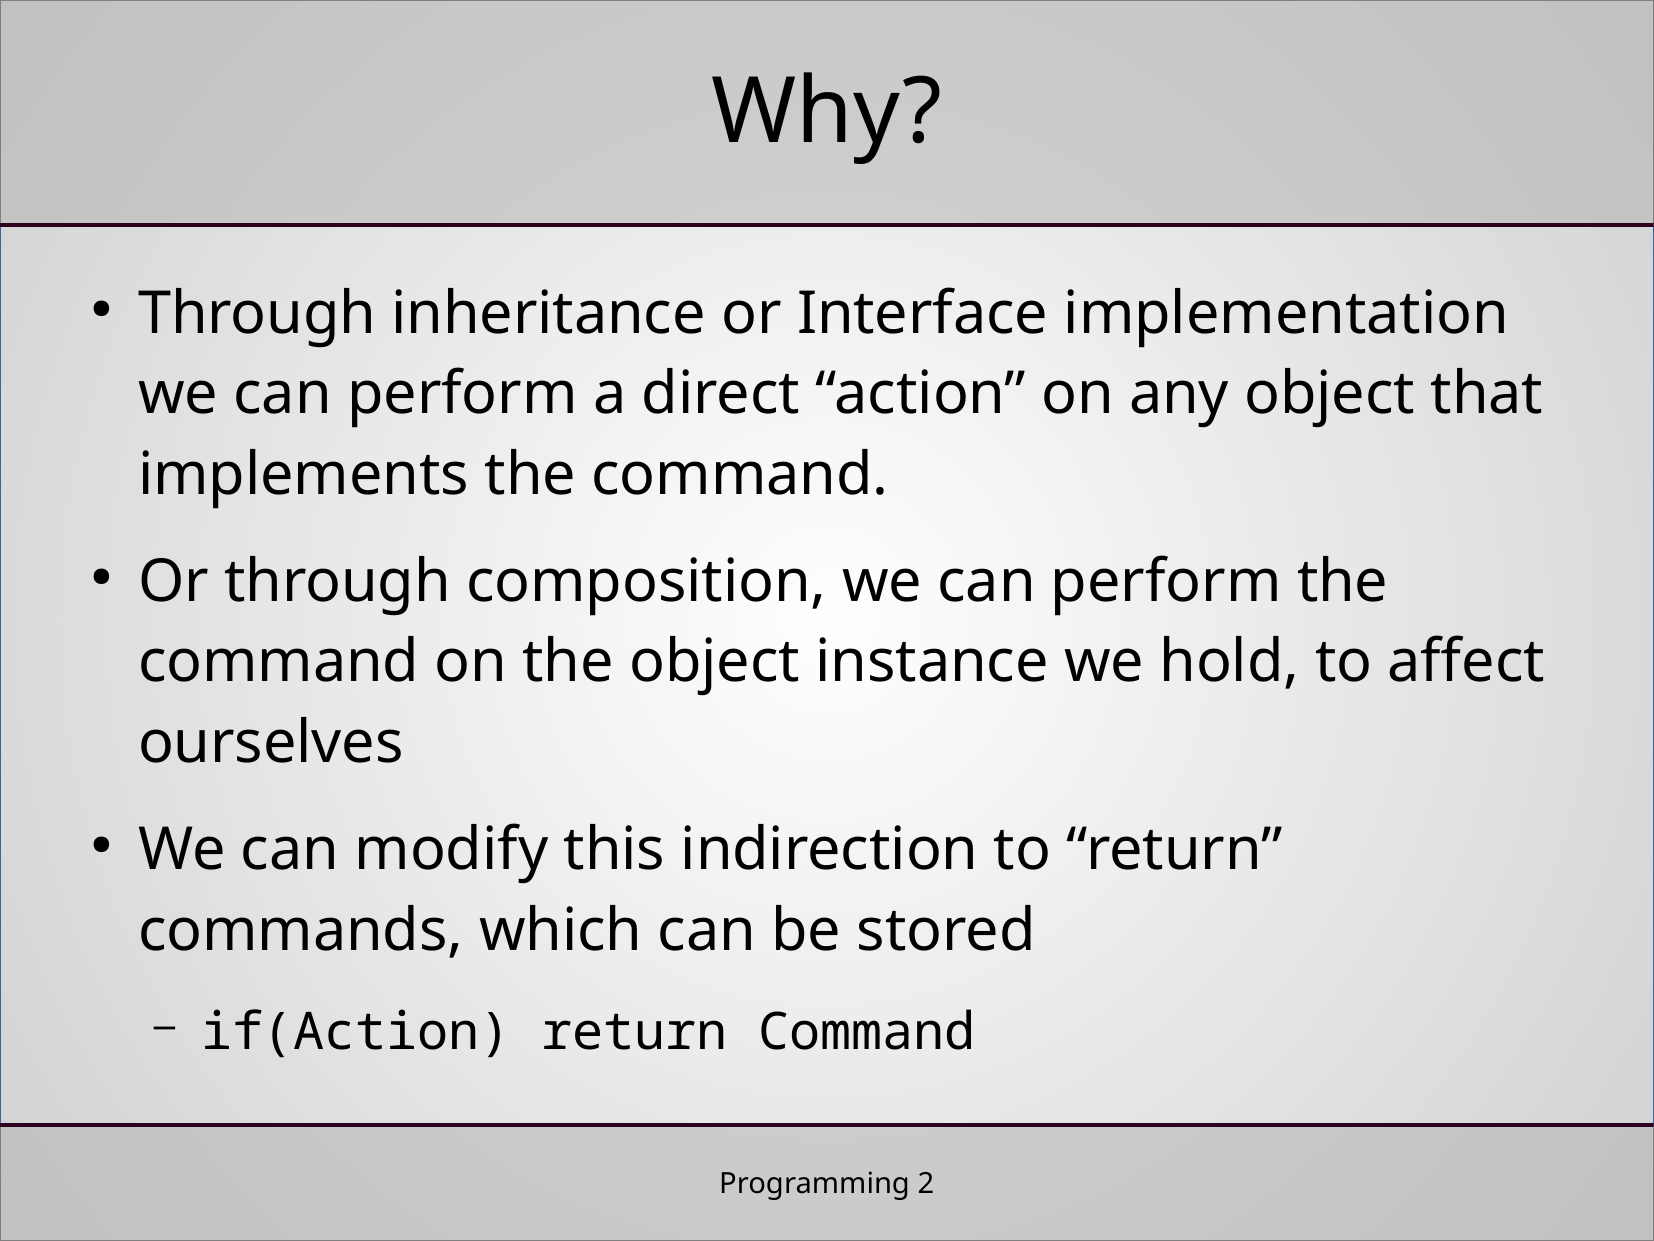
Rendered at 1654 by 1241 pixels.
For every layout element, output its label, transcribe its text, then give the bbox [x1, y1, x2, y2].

title Why? [82, 34, 1571, 181]
list Through inheritance or Interface implementation we can perform a direct “action” on any object that implements the command. Or through composition, we can perform the command on the object instance we hold, to affect ourselves We can modify this indirection to “return” commands, which can be stored if(Action) return Command [75, 270, 1571, 1075]
